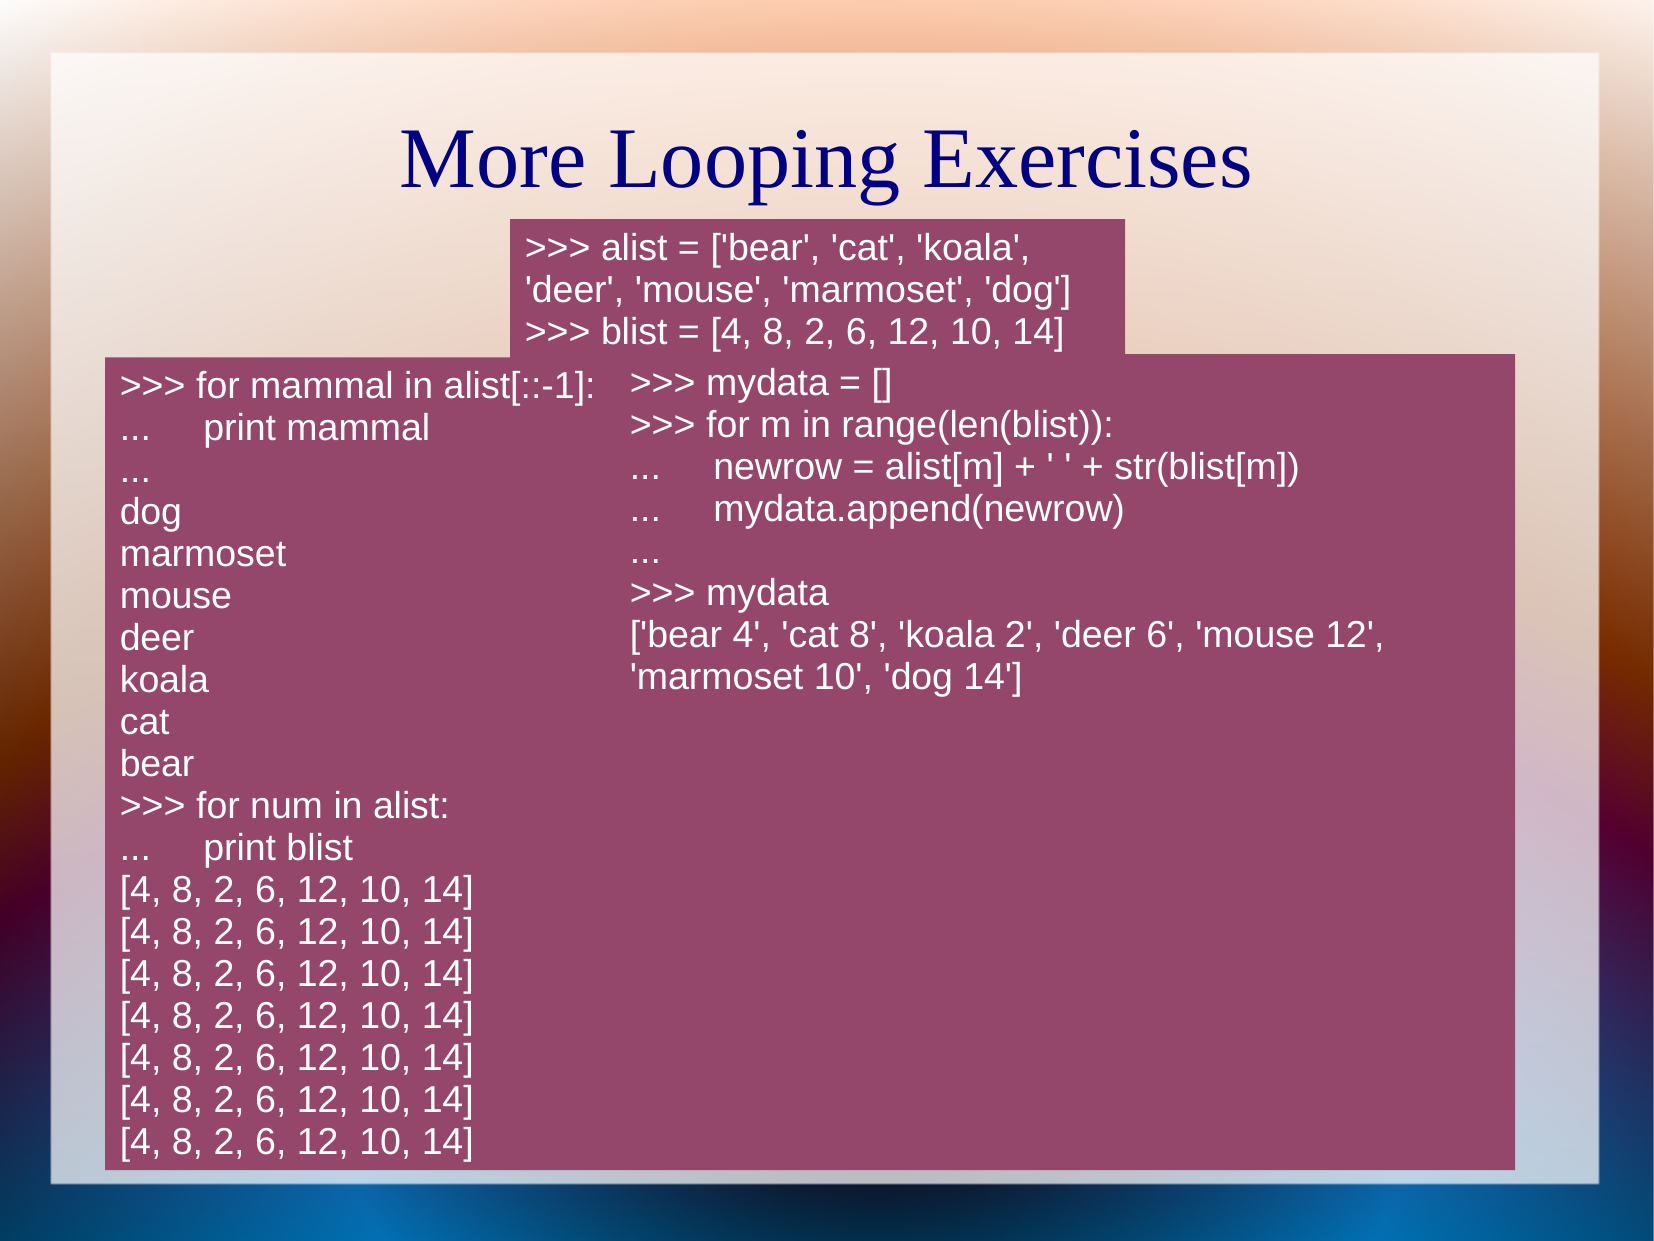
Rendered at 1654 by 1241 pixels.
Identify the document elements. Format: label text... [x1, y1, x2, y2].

text_box >>> for mammal in alist[::-1]: ... print mammal ... dog marmoset mouse deer koala cat bear >>> for num in alist: ... print blist [4, 8, 2, 6, 12, 10, 14] [4, 8, 2, 6, 12, 10, 14] [4, 8, 2, 6, 12, 10, 14] [4, 8, 2, 6, 12, 10, 14] [4, 8, 2, 6, 12, 10, 14] [4, 8, 2, 6, 12, 10, 14] [4, 8, 2, 6, 12, 10, 14] [105, 357, 615, 1171]
picture [0, 0, 1654, 1241]
text_box >>> alist = ['bear', 'cat', 'koala', 'deer', 'mouse', 'marmoset', 'dog'] >>> blist = [4, 8, 2, 6, 12, 10, 14] [510, 219, 1126, 361]
title More Looping Exercises [82, 55, 1571, 263]
text_box >>> mydata = [] >>> for m in range(len(blist)): ... newrow = alist[m] + ' ' + str(blist[m]) ... mydata.append(newrow) ... >>> mydata ['bear 4', 'cat 8', 'koala 2', 'deer 6', 'mouse 12', 'marmoset 10', 'dog 14'] [615, 354, 1516, 1171]
